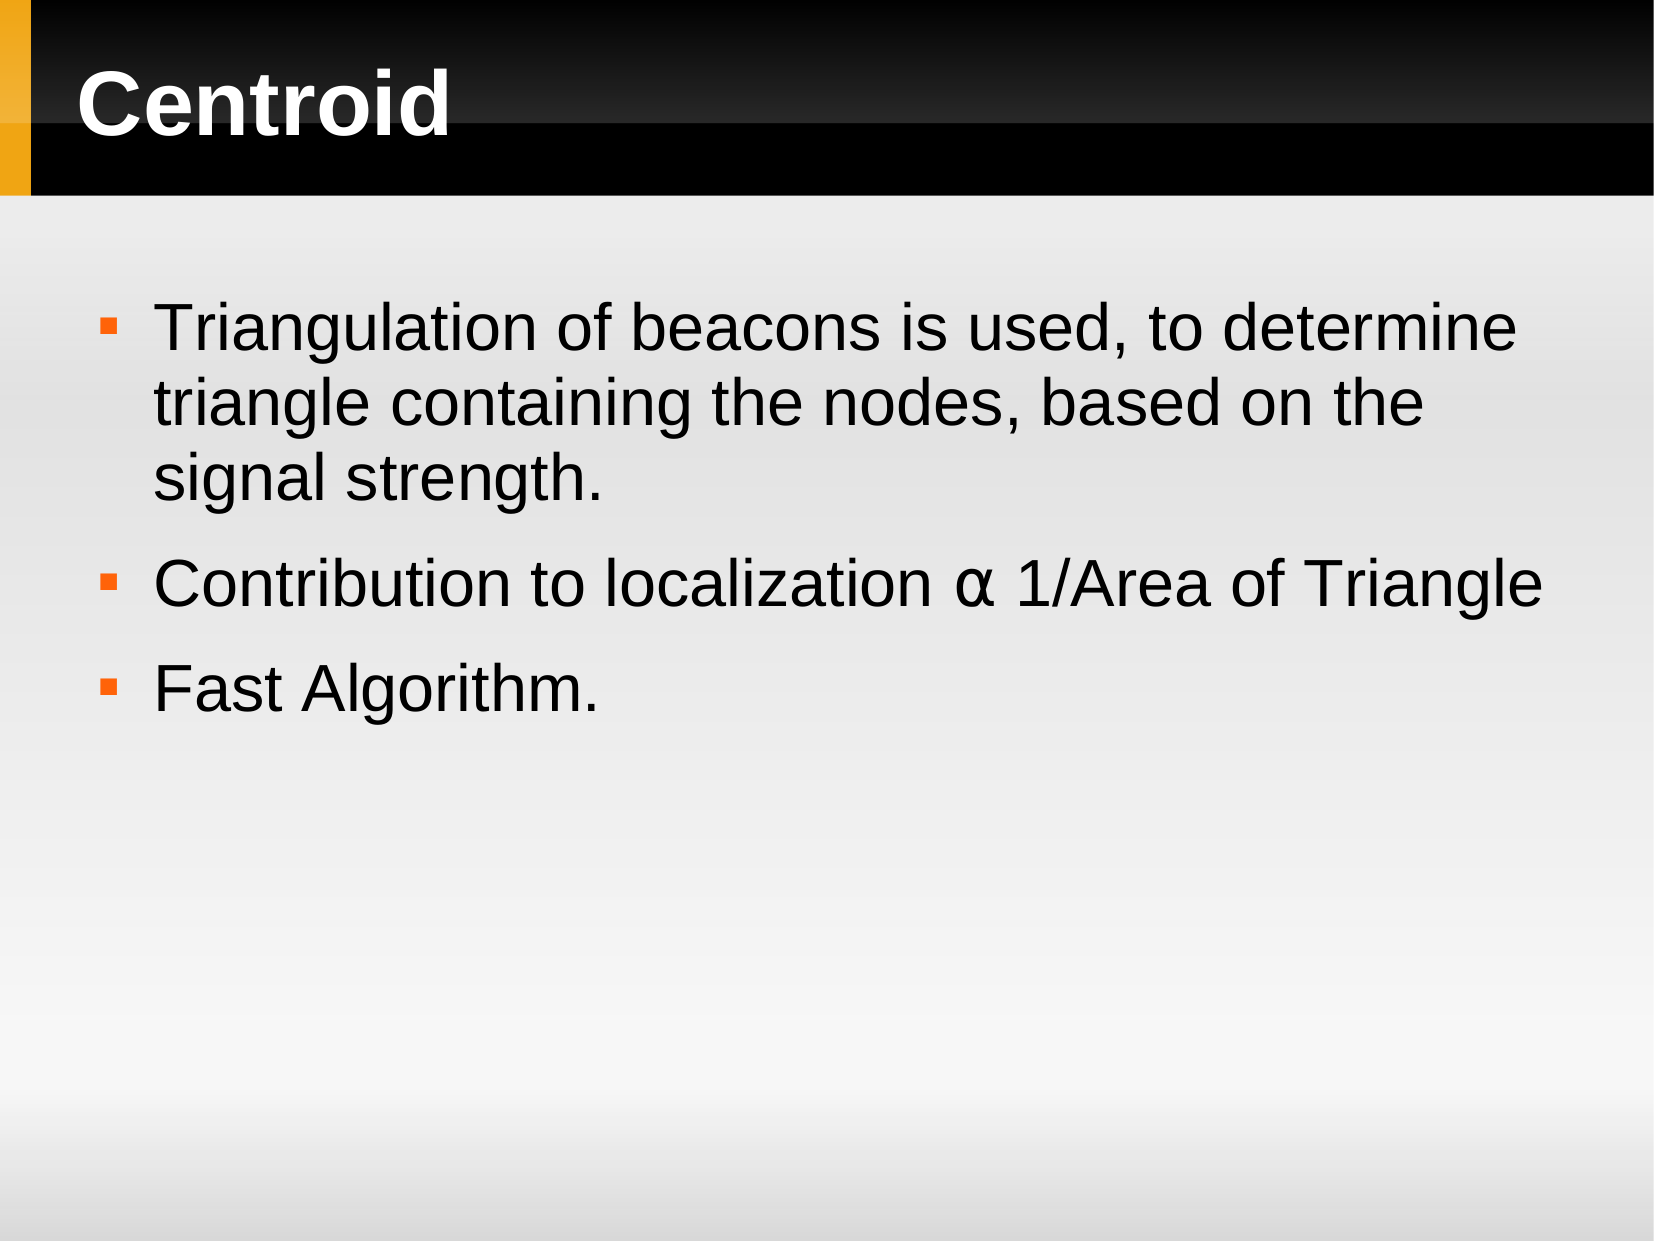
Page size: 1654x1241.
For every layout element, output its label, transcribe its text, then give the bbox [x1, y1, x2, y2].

picture [0, 0, 1654, 1241]
title Centroid [76, 7, 1565, 200]
list Triangulation of beacons is used, to determine triangle containing the nodes, based on the signal strength. Contribution to localization α 1/Area of Triangle Fast Algorithm. [82, 290, 1571, 1094]
